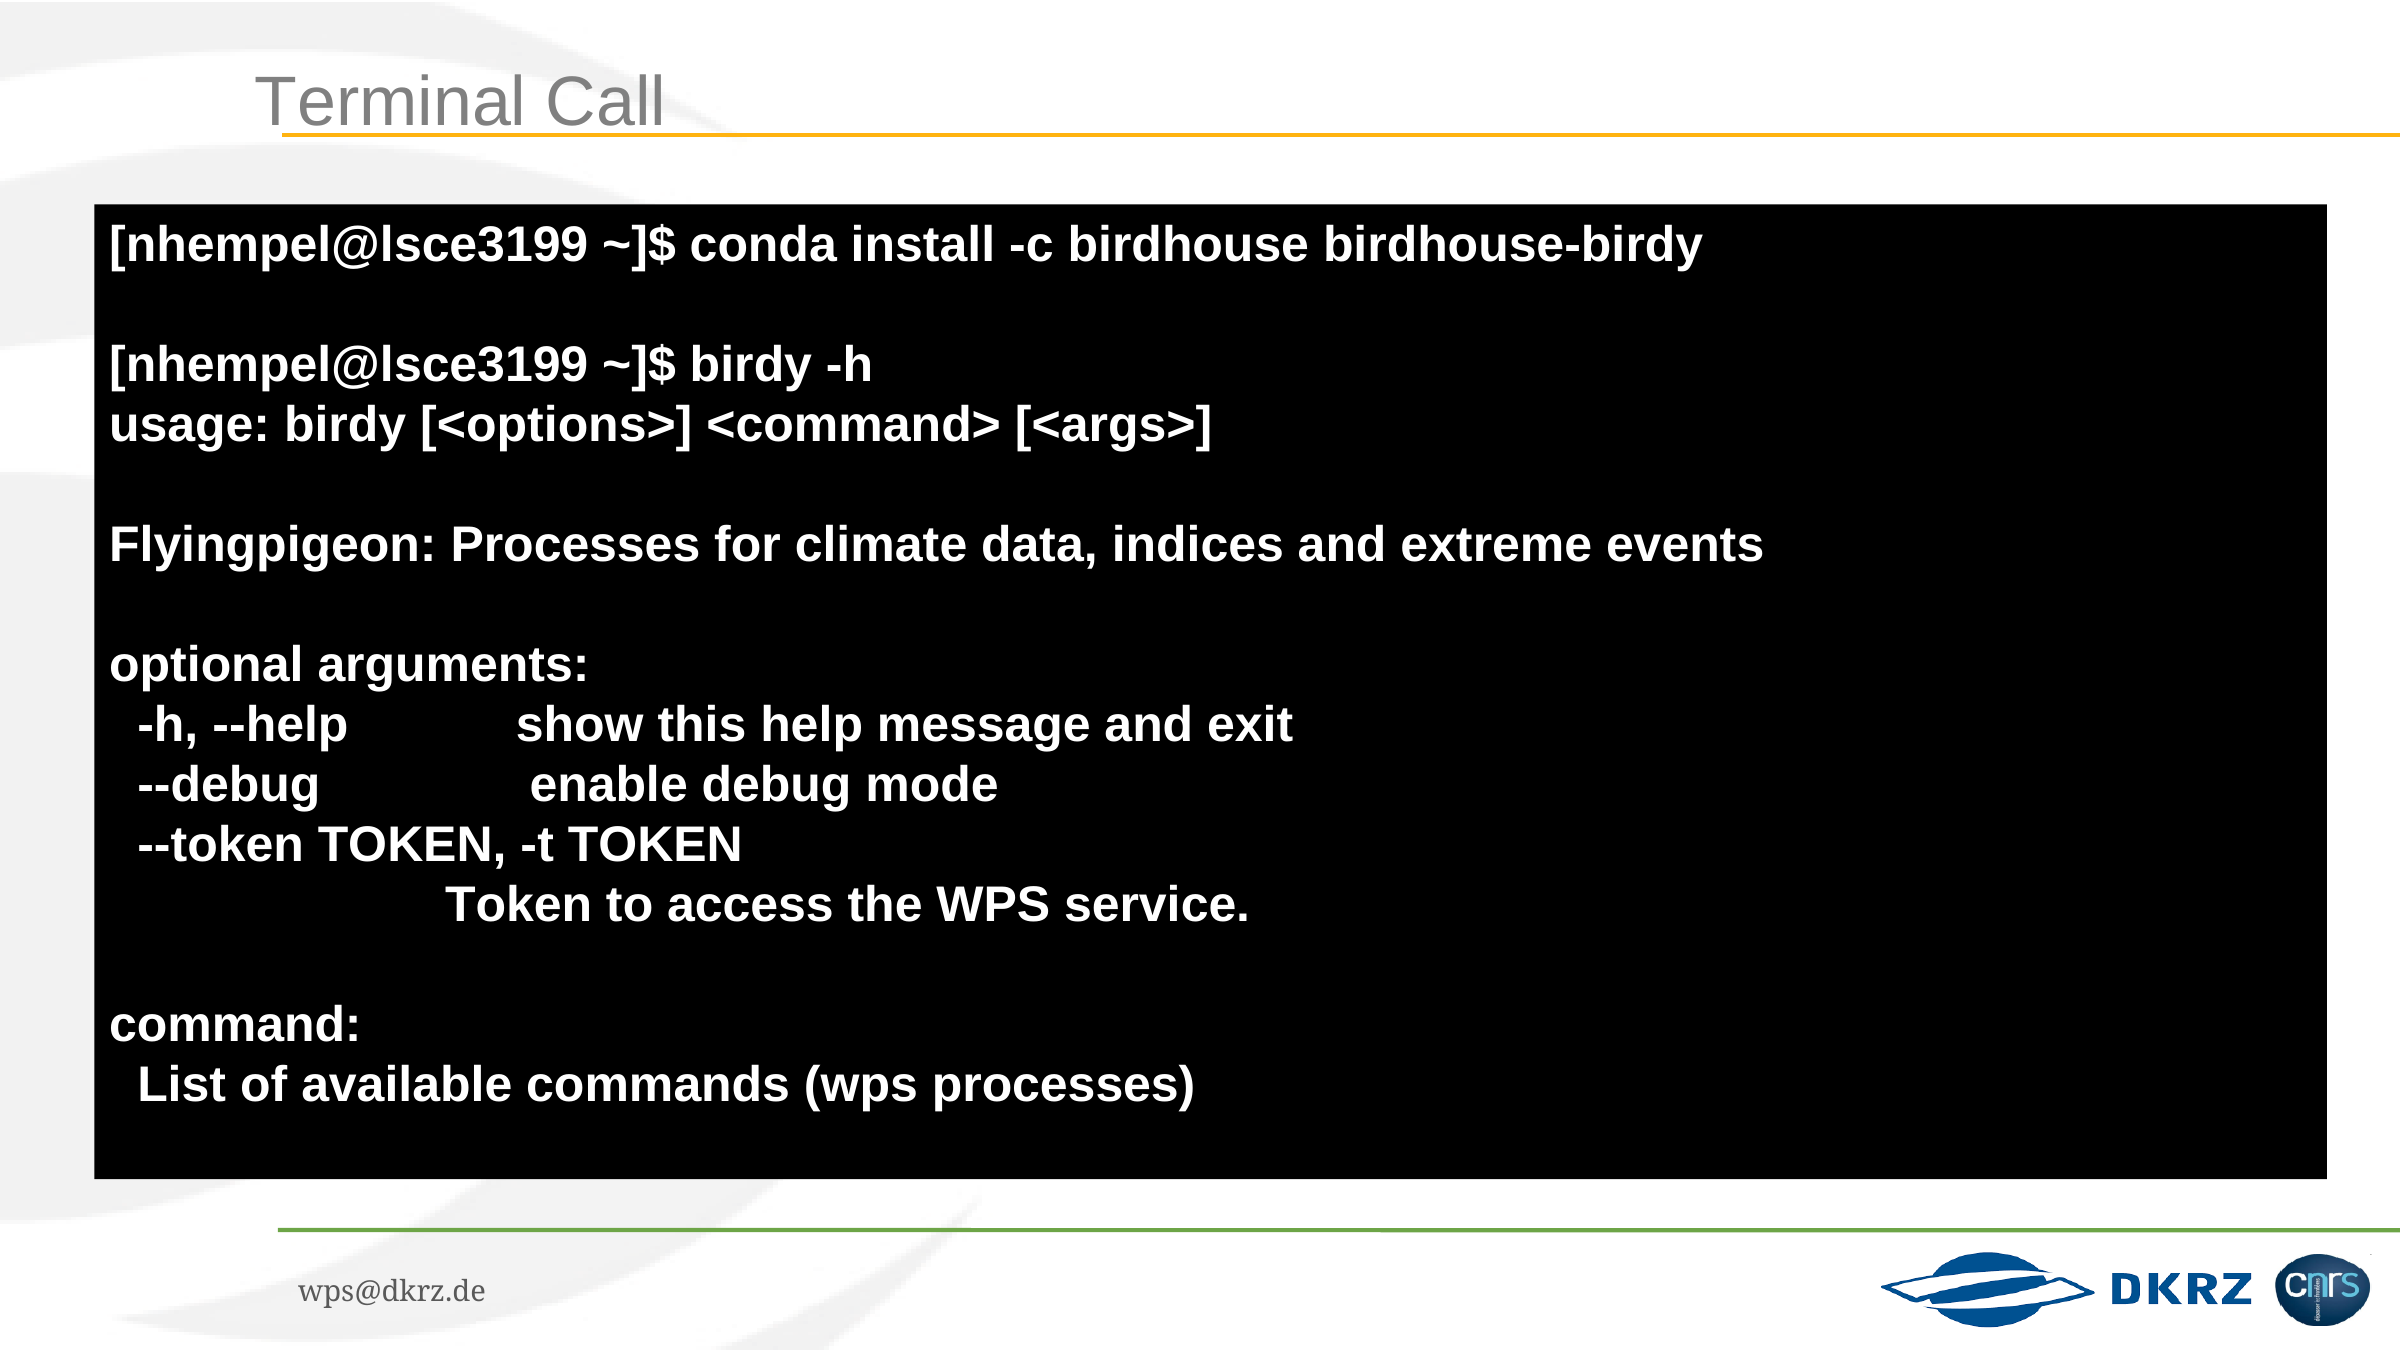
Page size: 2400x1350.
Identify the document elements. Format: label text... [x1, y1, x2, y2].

text_box [nhempel@lsce3199 ~]$ conda install -c birdhouse birdhouse-birdy [nhempel@lsce3199 ~]$ birdy -h usage: birdy [<options>] <command> [<args>] Flyingpigeon: Processes for climate data, indices and extreme events optional arguments: -h, --help show this help message and exit --debug enable debug mode --token TOKEN, -t TOKEN Token to access the WPS service. command: List of available commands (wps processes) [94, 204, 2327, 1180]
picture [0, 0, 2400, 1350]
title Terminal Call [200, 47, 697, 158]
